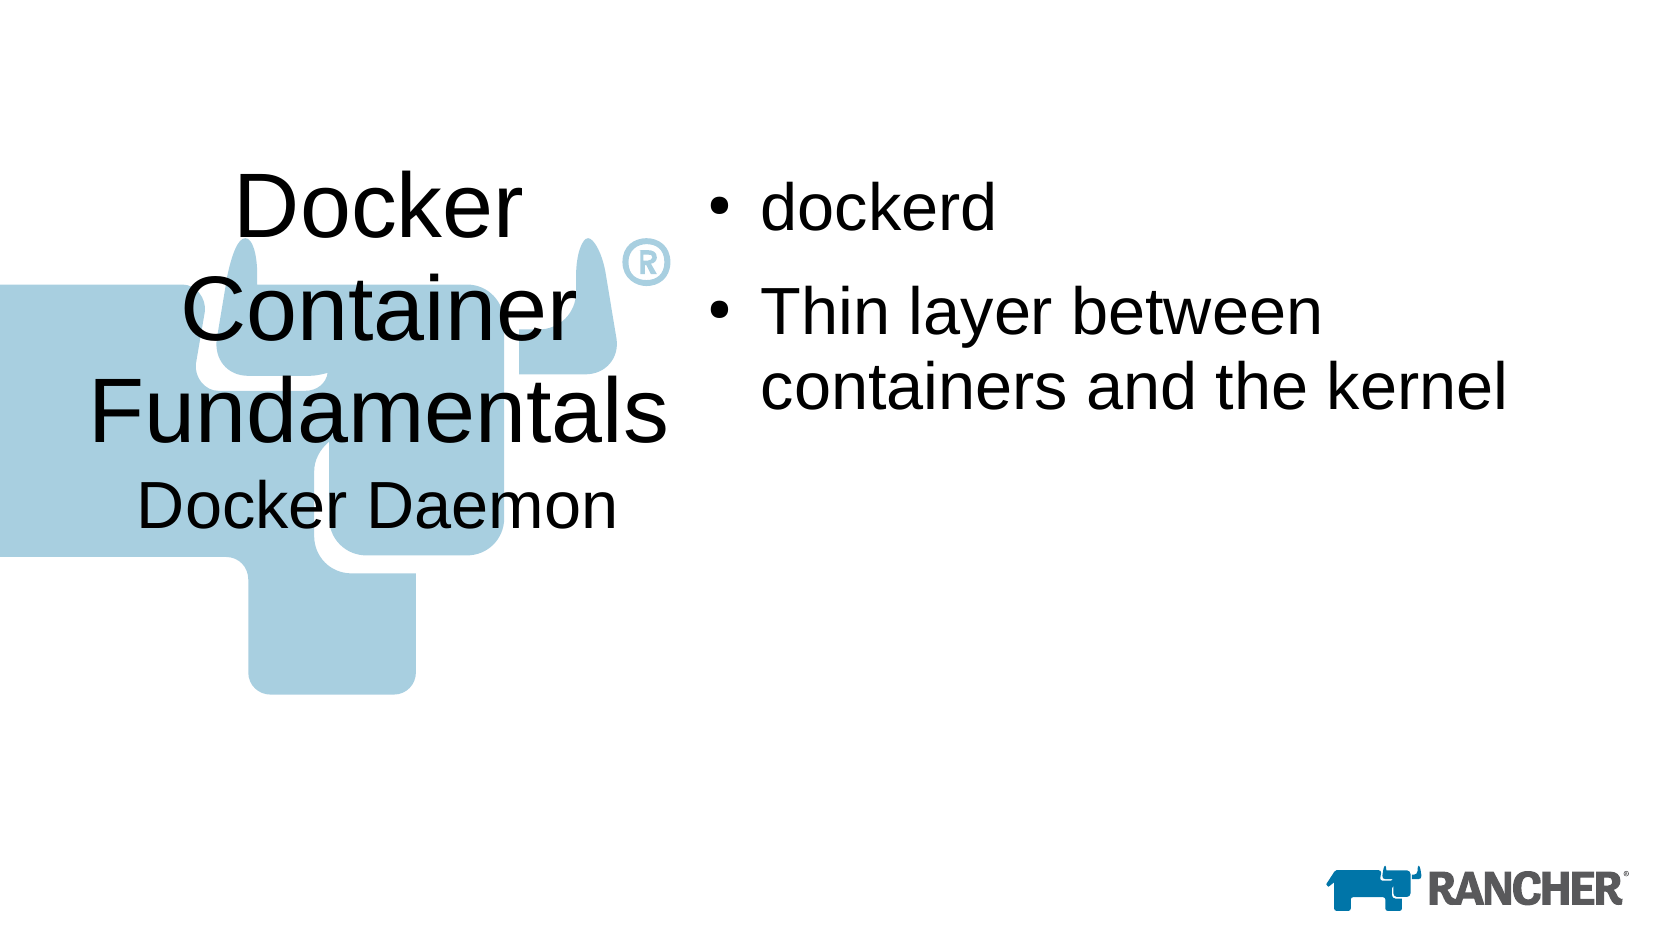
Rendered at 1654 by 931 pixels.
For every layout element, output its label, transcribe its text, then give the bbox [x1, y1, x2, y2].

title Docker Container Fundamentals [83, 154, 676, 463]
list dockerd Thin layer between containers and the kernel [690, 169, 1572, 545]
text_box Docker Daemon [81, 467, 674, 773]
